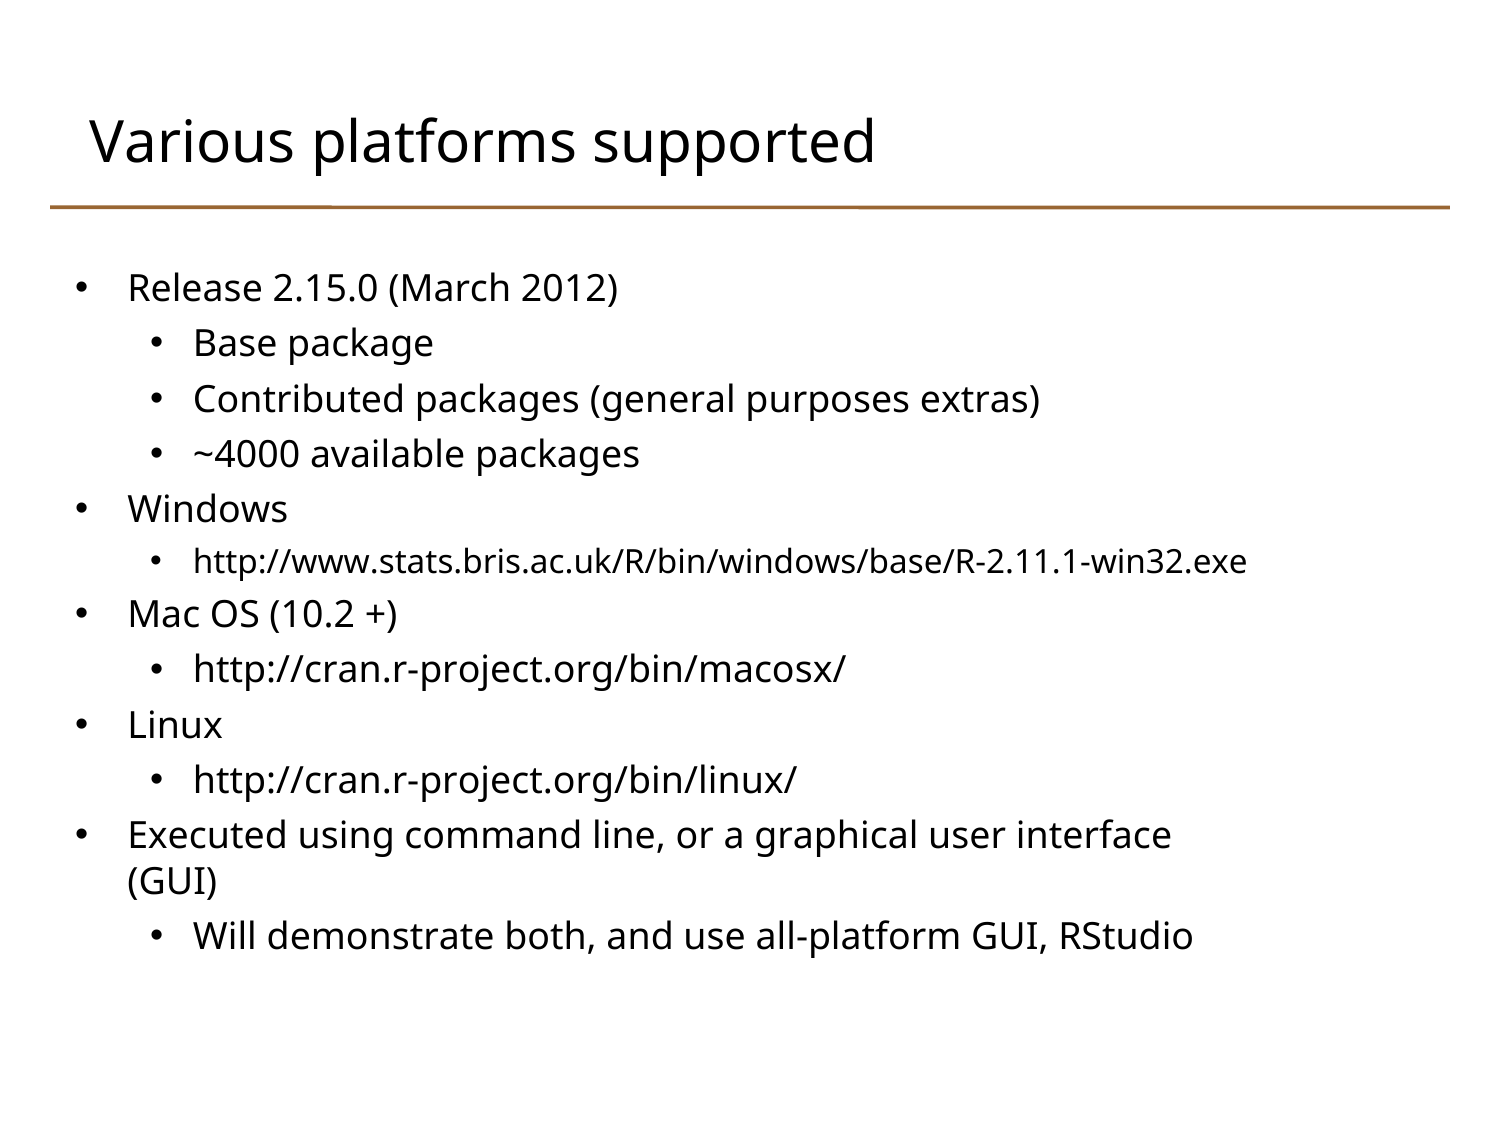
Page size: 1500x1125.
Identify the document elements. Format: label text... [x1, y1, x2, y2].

text_box Various platforms supported [75, 44, 1425, 233]
text_box Release 2.15.0 (March 2012)‏ Base package Contributed packages (general purposes extras)‏ ~4000 available packages Windows http://www.stats.bris.ac.uk/R/bin/windows/base/R-2.11.1-win32.exe Mac OS (10.2 +)‏ http://cran.r-project.org/bin/macosx/ Linux http://cran.r-project.org/bin/linux/ Executed using command line, or a graphical user interface (GUI)Executed Will demonstrate both, and use all-platform GUI, RStudio [75, 263, 1425, 1006]
